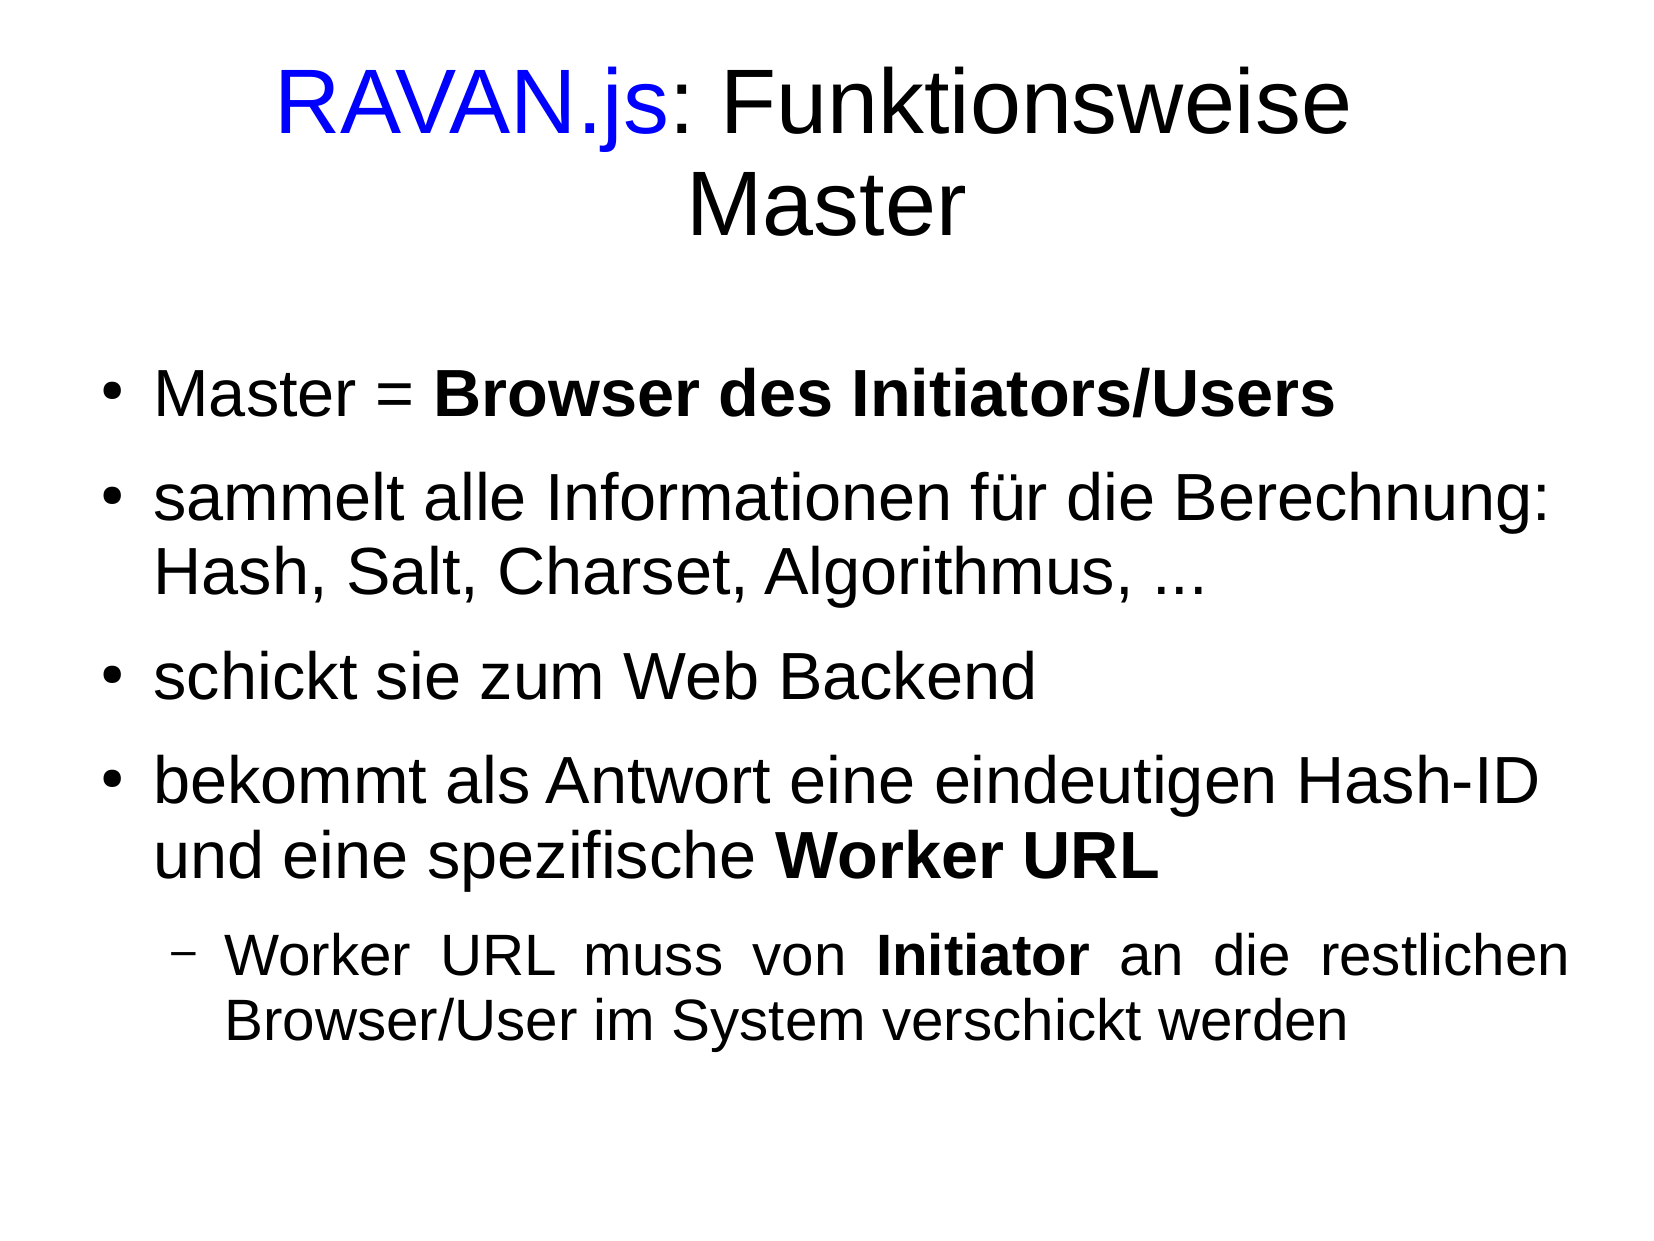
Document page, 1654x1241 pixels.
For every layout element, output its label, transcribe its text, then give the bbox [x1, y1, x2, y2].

title RAVAN.js: Funktionsweise Master [82, 49, 1571, 257]
list Master = Browser des Initiators/Users sammelt alle Informationen für die Berechnung: Hash, Salt, Charset, Algorithmus, ... schickt sie zum Web Backend bekommt als Antwort eine eindeutigen Hash-ID und eine spezifische Worker URL Worker URL muss von Initiator an die restlichen Browser/User im System verschickt werden [82, 355, 1571, 1134]
